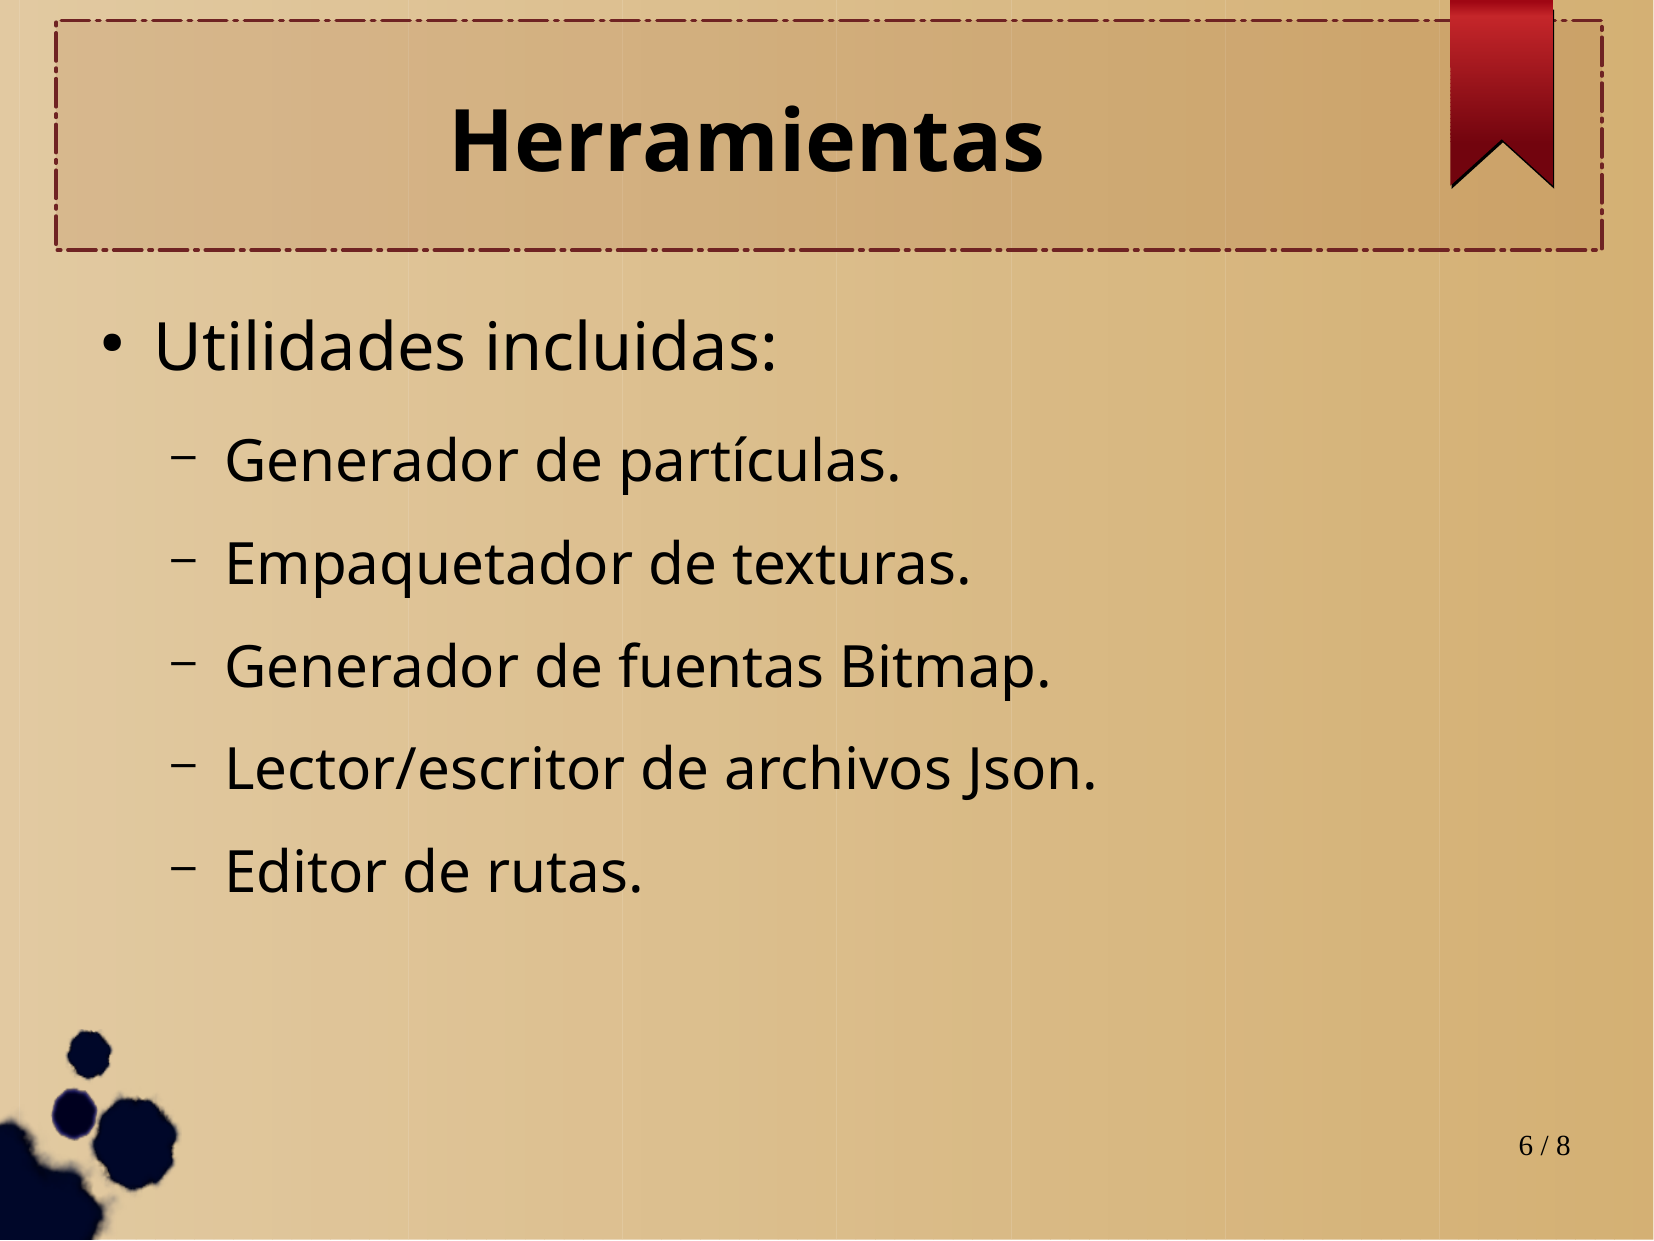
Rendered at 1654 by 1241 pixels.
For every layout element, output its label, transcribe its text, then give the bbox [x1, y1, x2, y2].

list Utilidades incluidas: Generador de partículas. Empaquetador de texturas. Generador de fuentas Bitmap. Lector/escritor de archivos Json. Editor de rutas. [82, 299, 1571, 1019]
title Herramientas [82, 47, 1412, 229]
